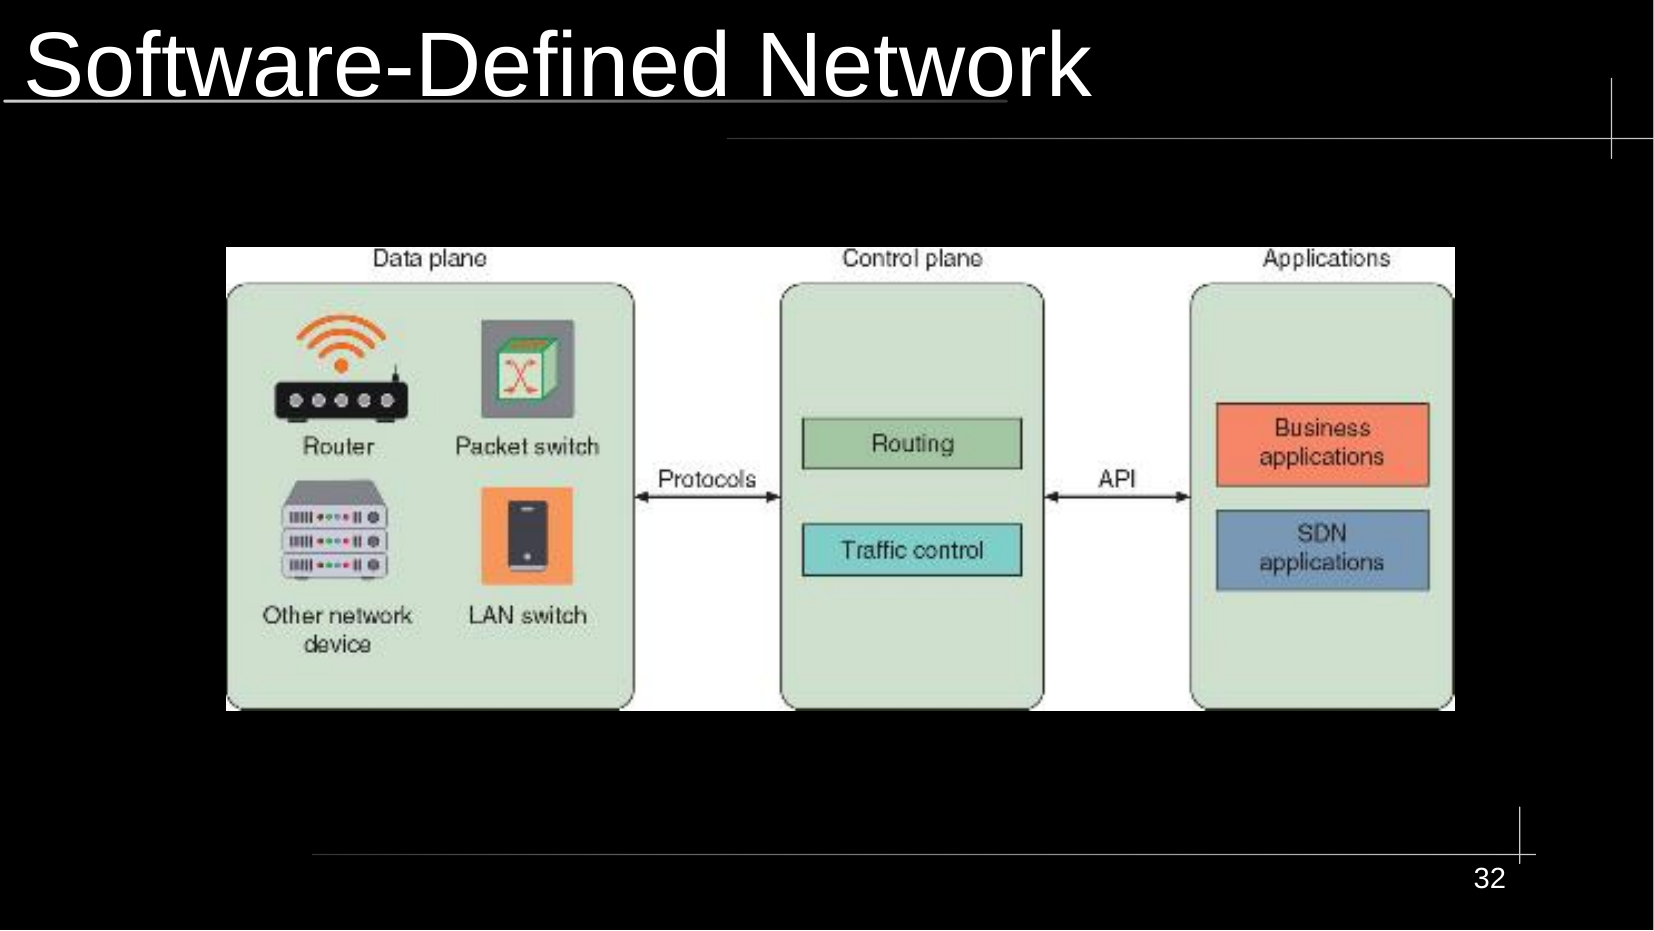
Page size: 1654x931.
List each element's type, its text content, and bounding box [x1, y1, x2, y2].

picture [226, 247, 1455, 711]
title Software-Defined Network [23, 11, 1589, 119]
